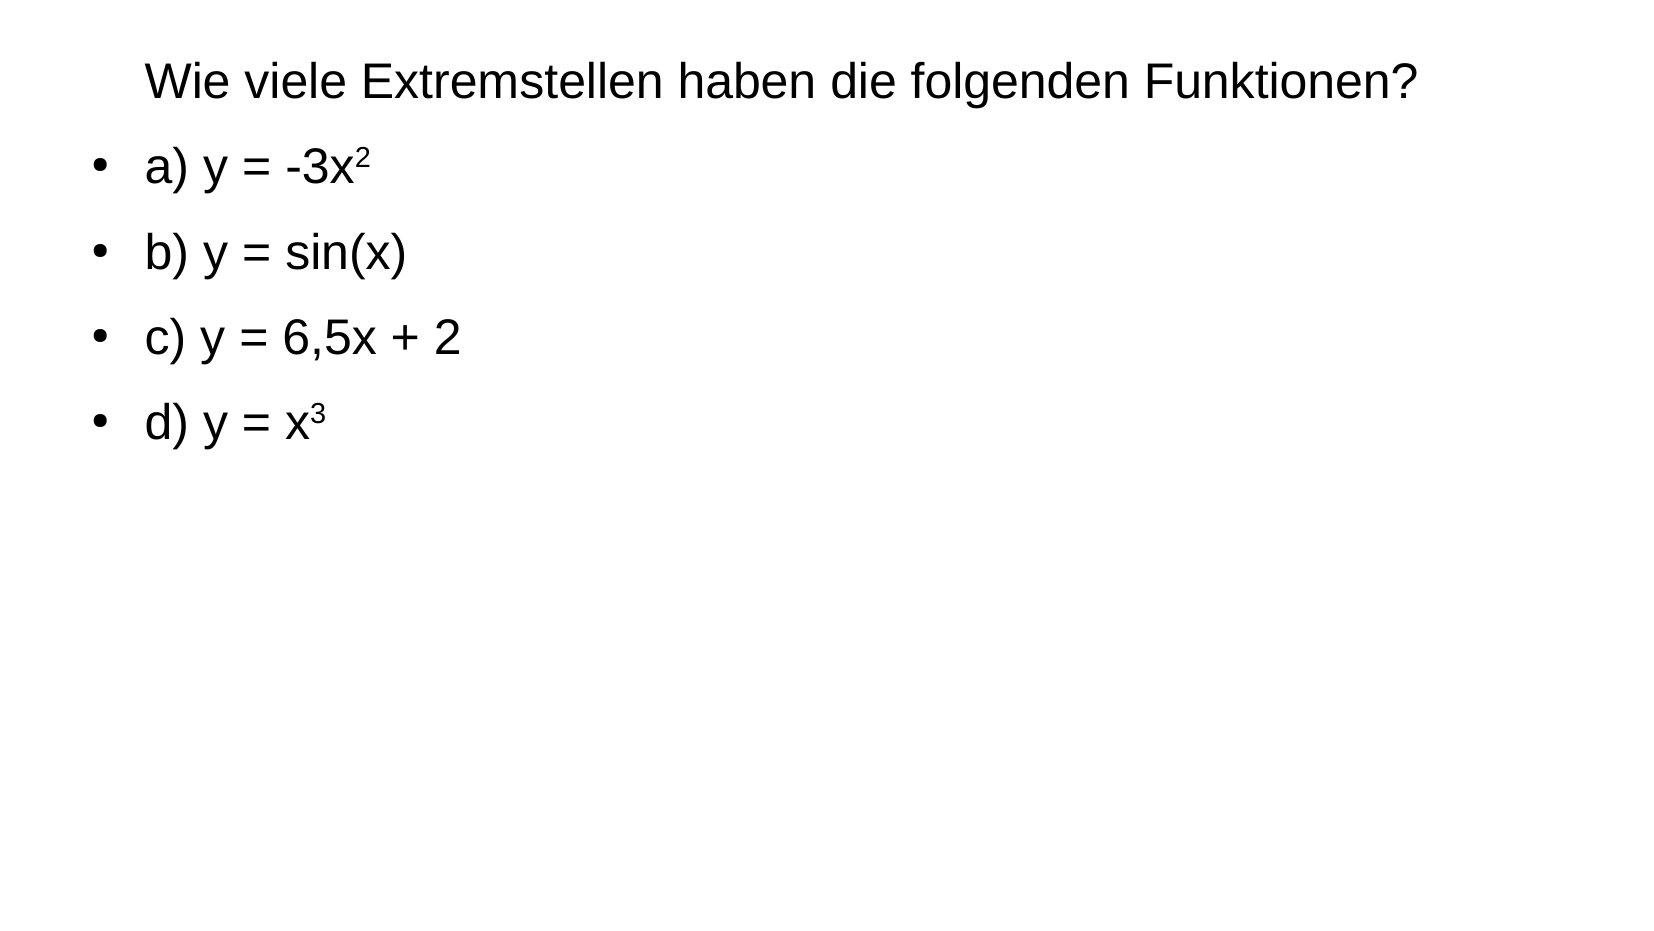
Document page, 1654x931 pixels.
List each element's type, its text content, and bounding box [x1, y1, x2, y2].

list Wie viele Extremstellen haben die folgenden Funktionen? a) y = -3x2 b) y = sin(x) c) y = 6,5x + 2 d) y = x3 [73, 53, 1562, 593]
